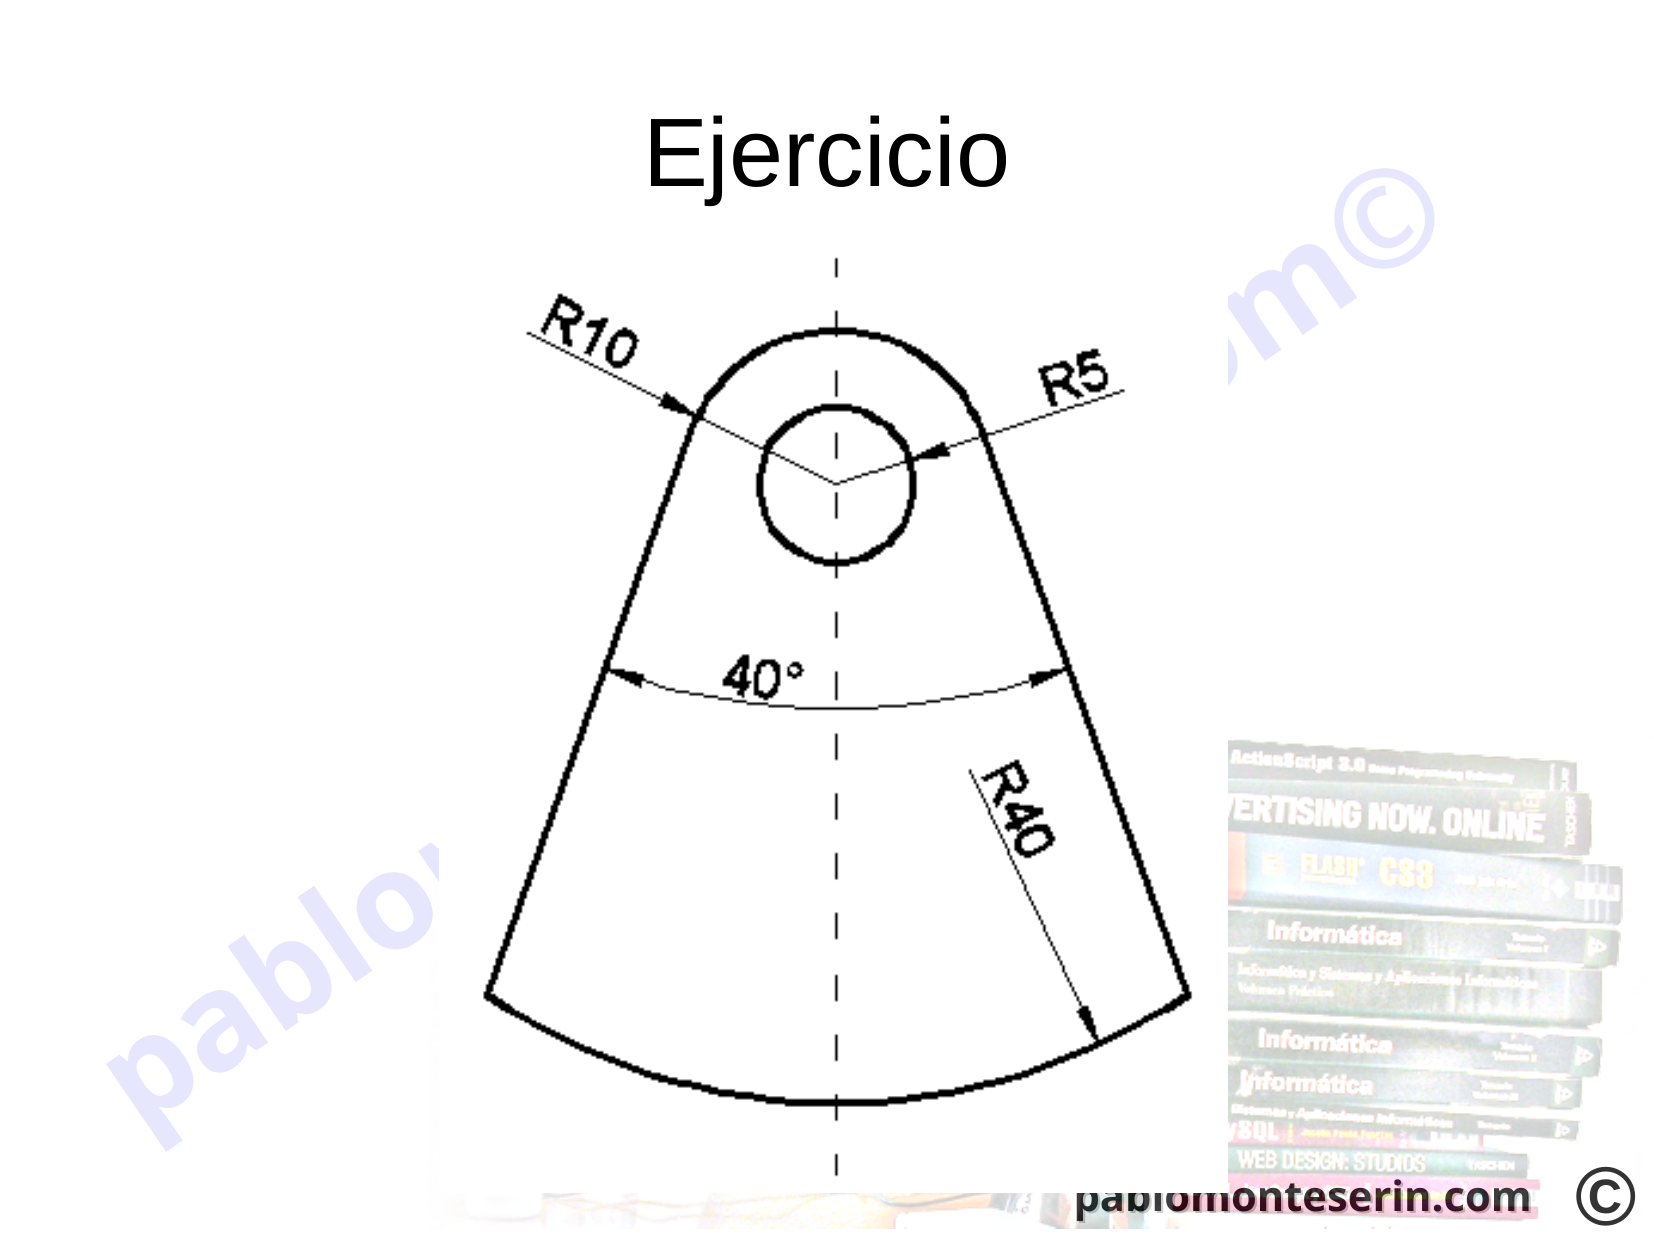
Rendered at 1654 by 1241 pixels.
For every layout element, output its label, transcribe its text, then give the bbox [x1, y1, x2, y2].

title Ejercicio [82, 49, 1571, 257]
picture [412, 235, 1654, 1229]
